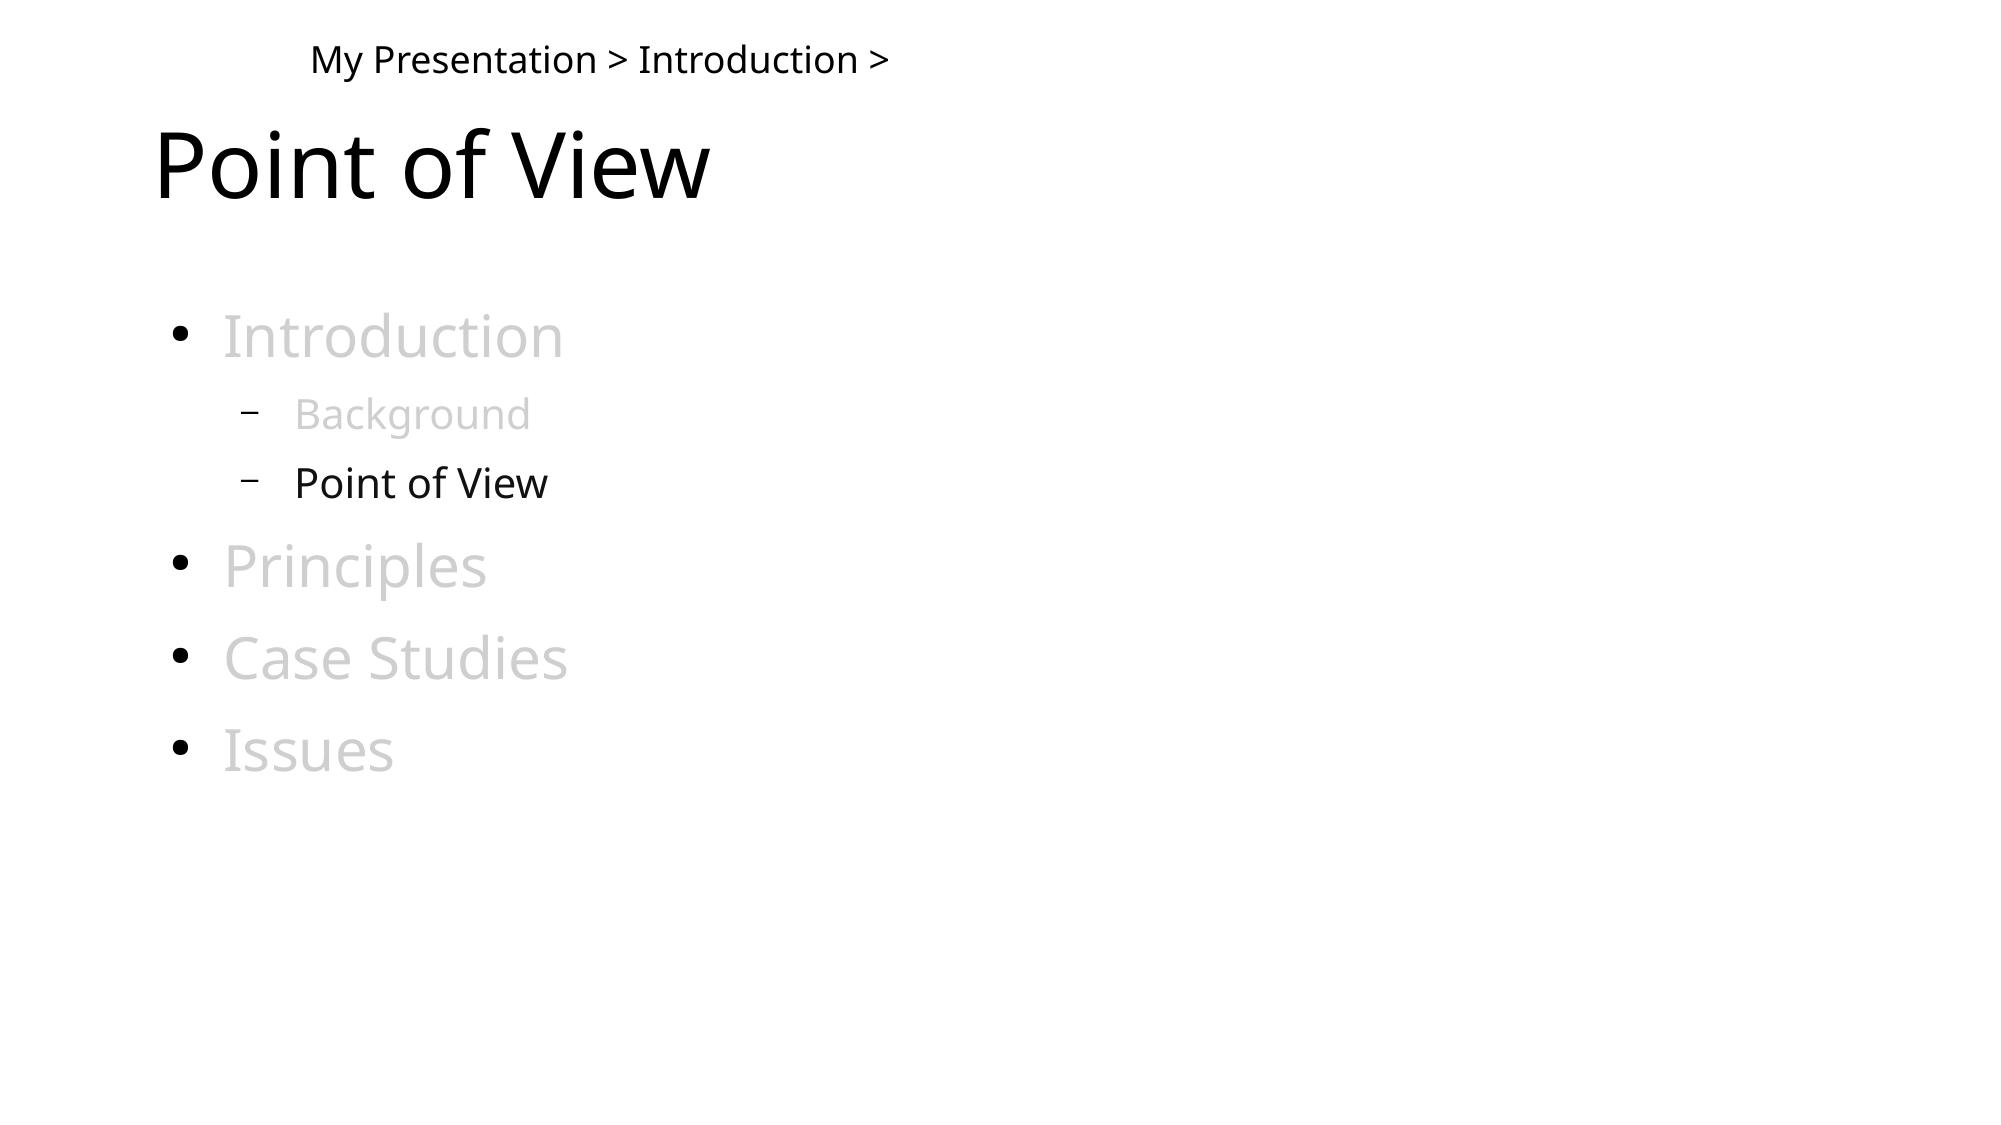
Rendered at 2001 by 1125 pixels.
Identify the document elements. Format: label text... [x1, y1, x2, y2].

text_box My Presentation > Introduction > [295, 25, 876, 81]
list Introduction Background Point of View Principles Case Studies Issues [137, 299, 1863, 1014]
title Point of View [137, 59, 1863, 278]
